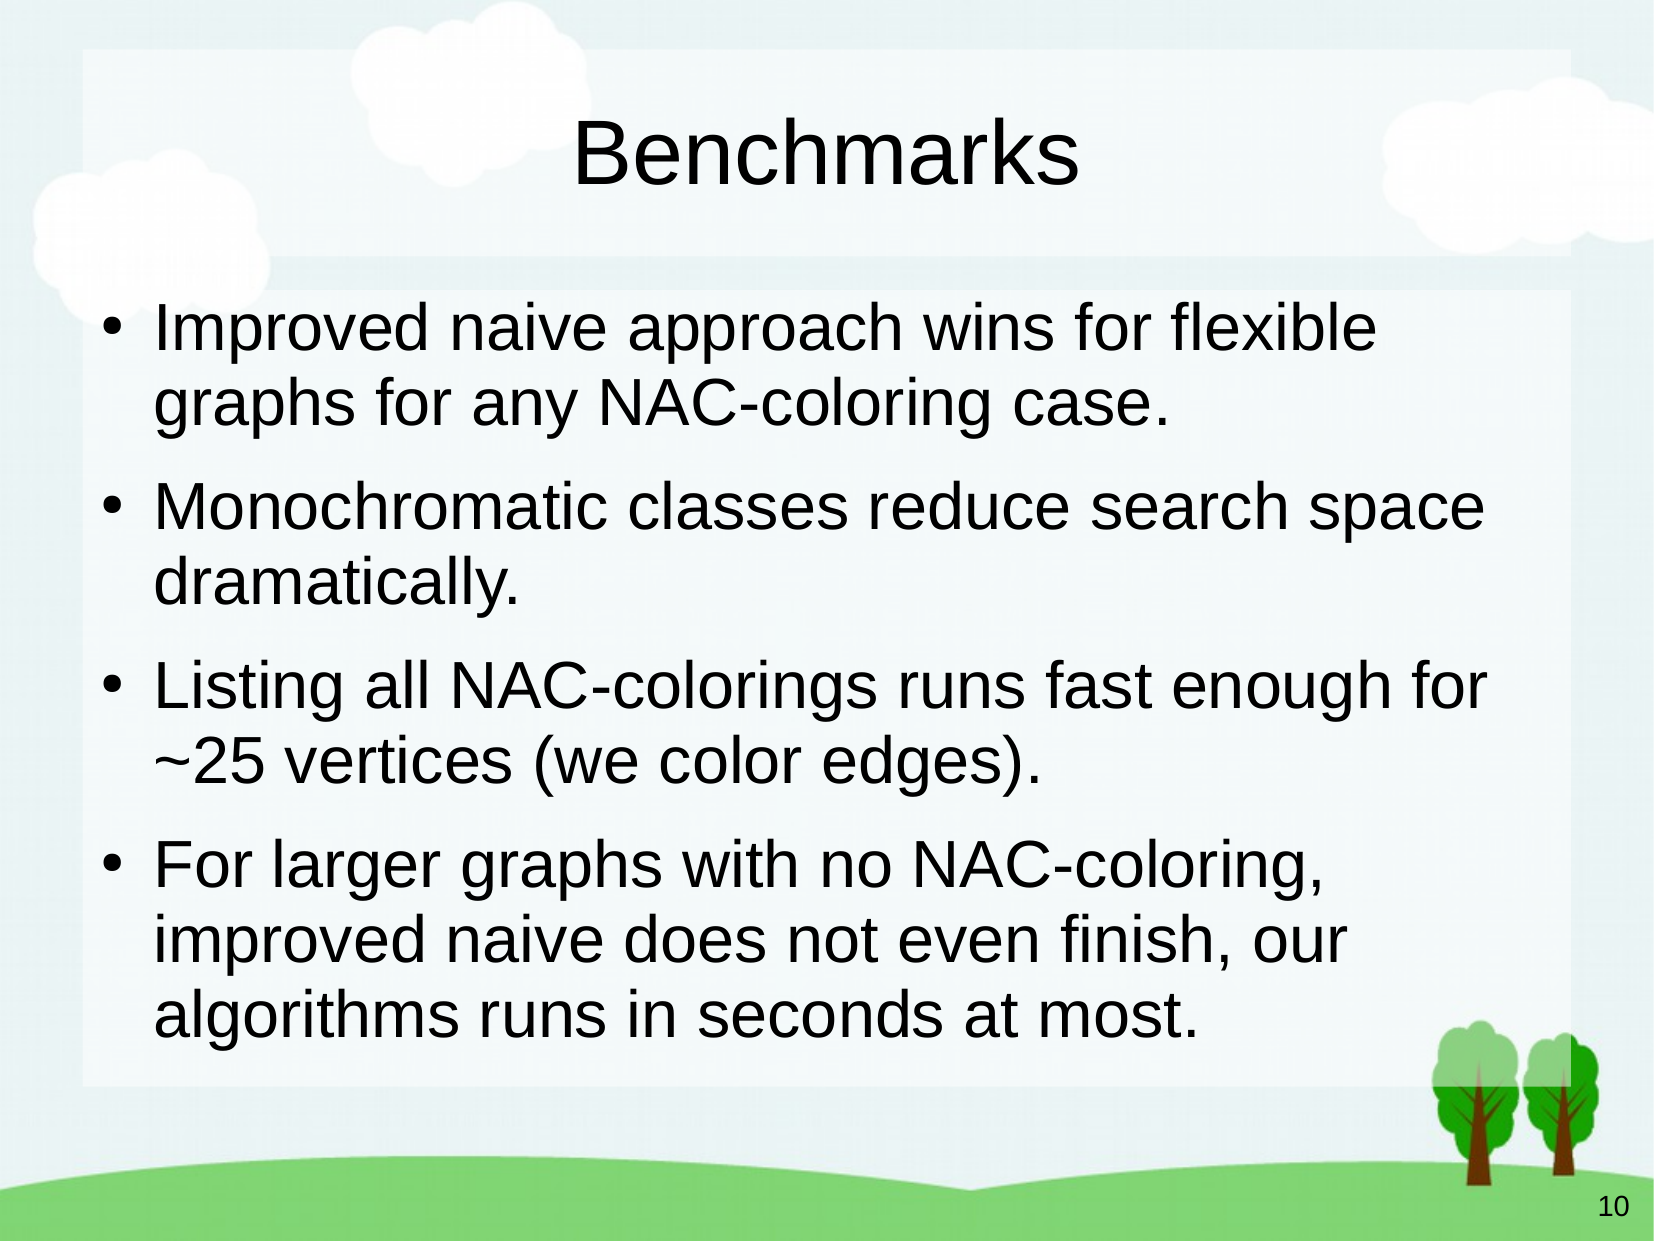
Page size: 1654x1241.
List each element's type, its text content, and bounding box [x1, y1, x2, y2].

title Benchmarks [82, 49, 1571, 257]
list Improved naive approach wins for flexible graphs for any NAC-coloring case. Monochromatic classes reduce search space dramatically. Listing all NAC-colorings runs fast enough for ~25 vertices (we color edges). For larger graphs with no NAC-coloring, improved naive does not even finish, our algorithms runs in seconds at most. [82, 290, 1571, 1087]
picture [0, 0, 1654, 1241]
